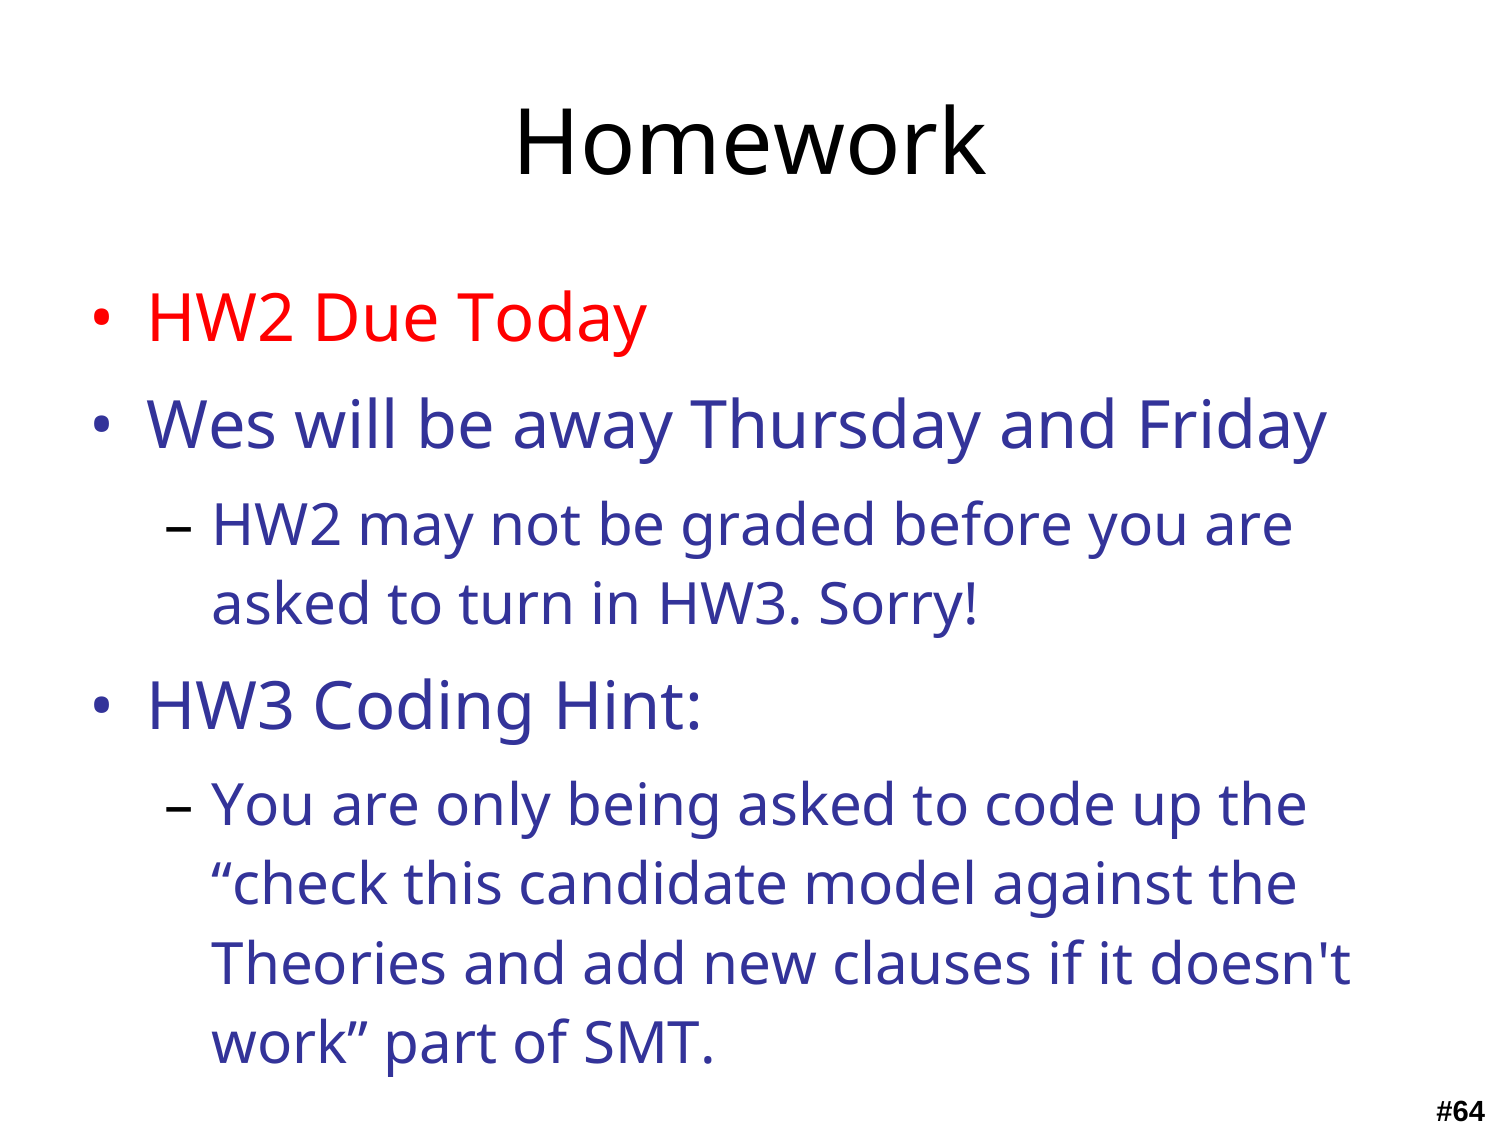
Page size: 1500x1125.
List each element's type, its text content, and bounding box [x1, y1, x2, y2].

title Homework [75, 45, 1426, 233]
list HW2 Due Today Wes will be away Thursday and Friday HW2 may not be graded before you are asked to turn in HW3. Sorry! HW3 Coding Hint: You are only being asked to code up the “check this candidate model against the Theories and add new clauses if it doesn't work” part of SMT. [75, 262, 1426, 1010]
